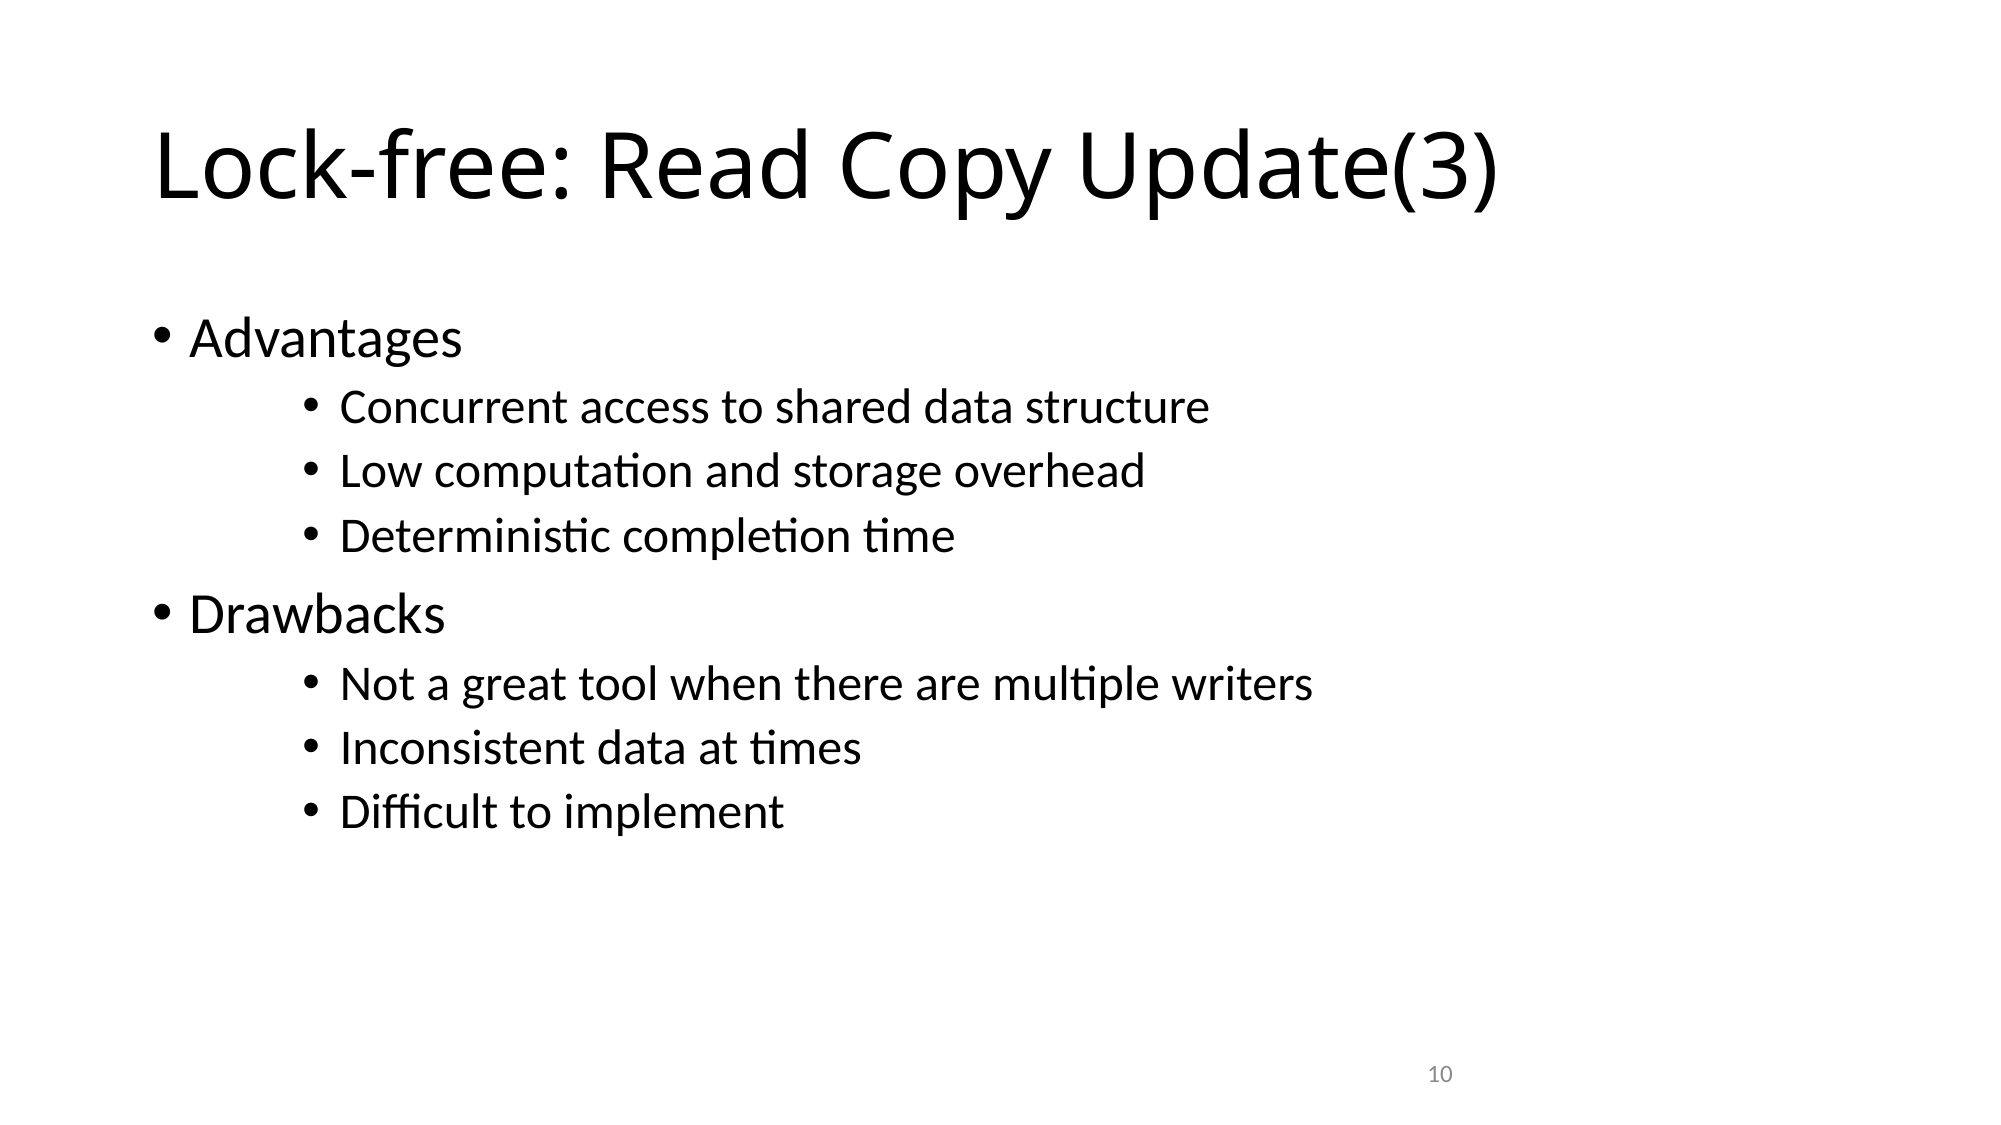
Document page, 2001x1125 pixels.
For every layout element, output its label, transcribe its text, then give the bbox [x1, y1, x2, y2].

title Lock-free: Read Copy Update(3) [137, 59, 1863, 278]
list Advantages Concurrent access to shared data structure Low computation and storage overhead Deterministic completion time Drawbacks Not a great tool when there are multiple writers Inconsistent data at times Difficult to implement [137, 299, 1863, 1014]
text_box [1412, 1042, 1863, 1103]
